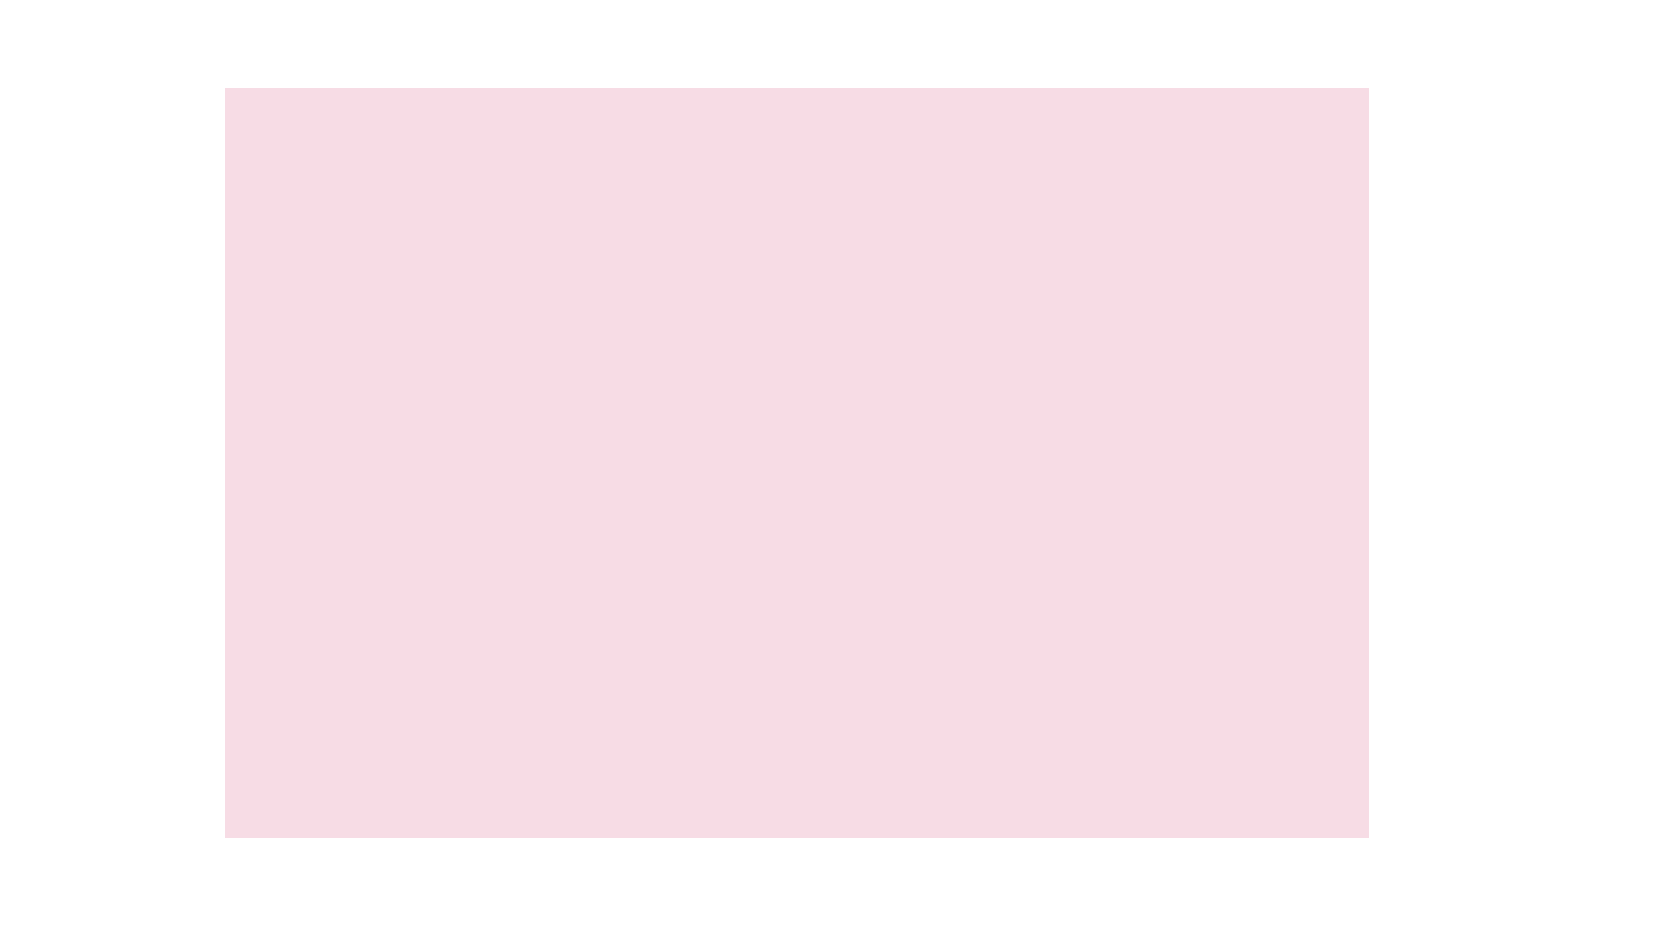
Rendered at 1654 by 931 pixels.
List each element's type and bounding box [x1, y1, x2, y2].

text_box [206, 69, 1388, 857]
